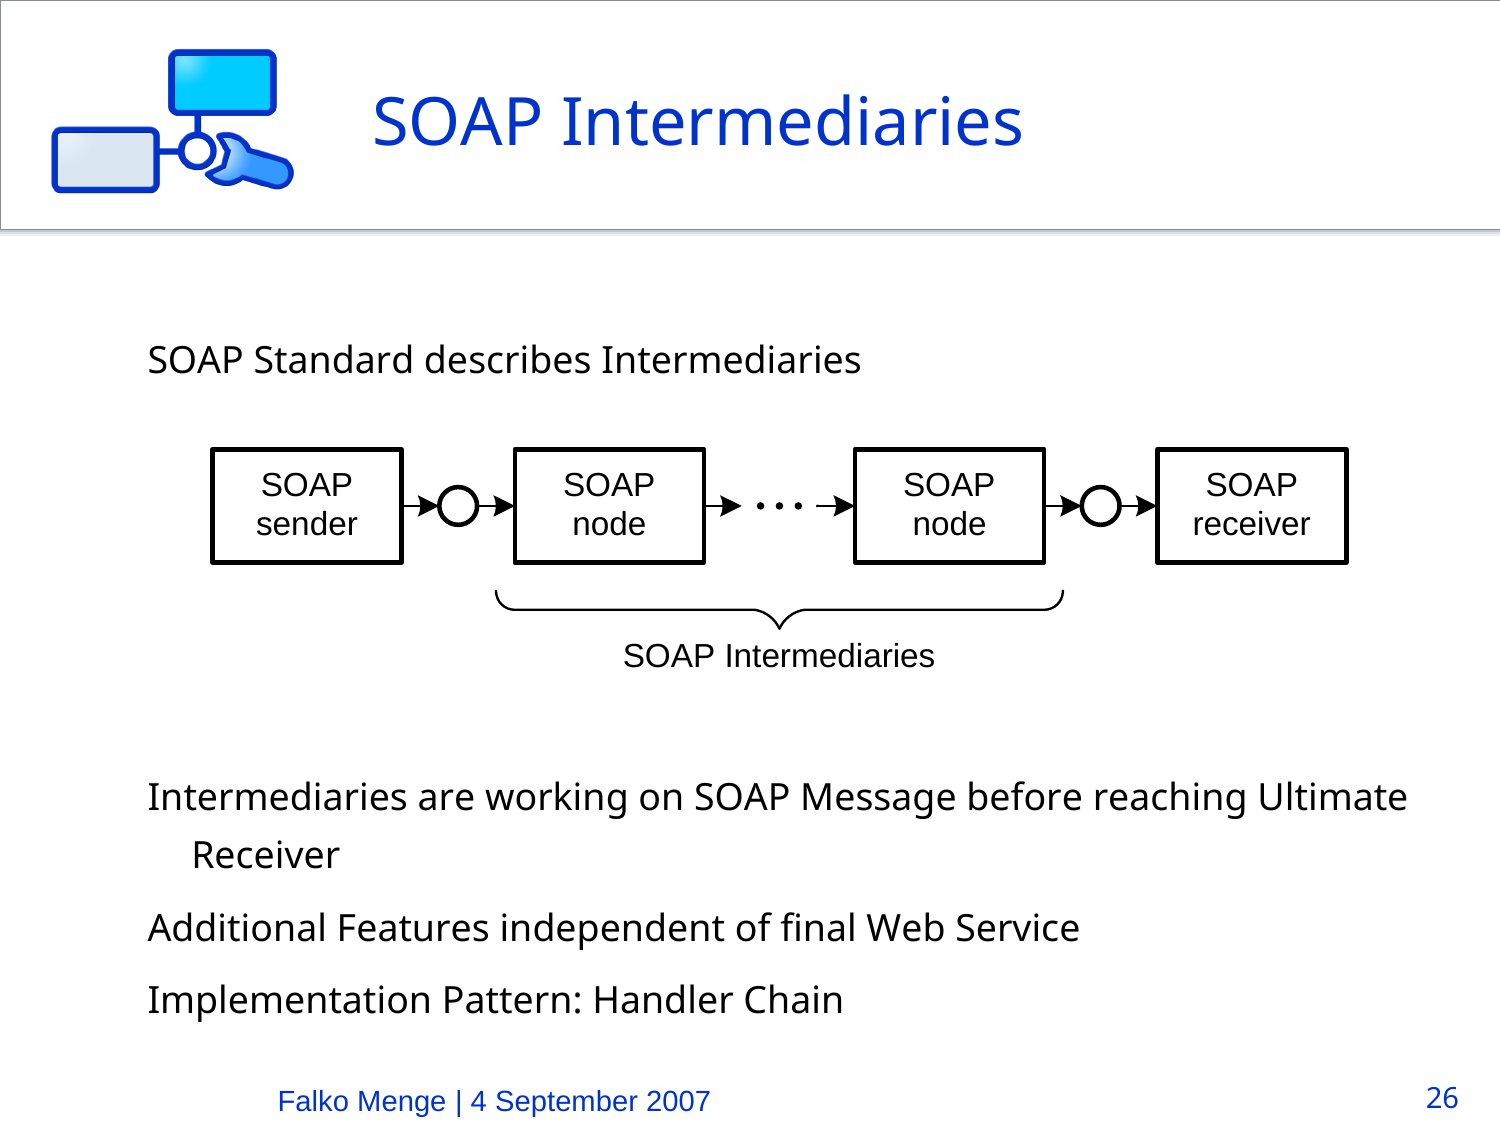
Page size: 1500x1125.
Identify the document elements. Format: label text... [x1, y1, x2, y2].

title SOAP Intermediaries [372, 19, 1500, 221]
picture [8, 19, 310, 224]
picture [0, 230, 1500, 236]
list SOAP Standard describes Intermediaries Intermediaries are working on SOAP Message before reaching Ultimate Receiver Additional Features independent of final Web Service Implementation Pattern: Handler Chain [117, 326, 1459, 1071]
text_box [206, 443, 1353, 681]
